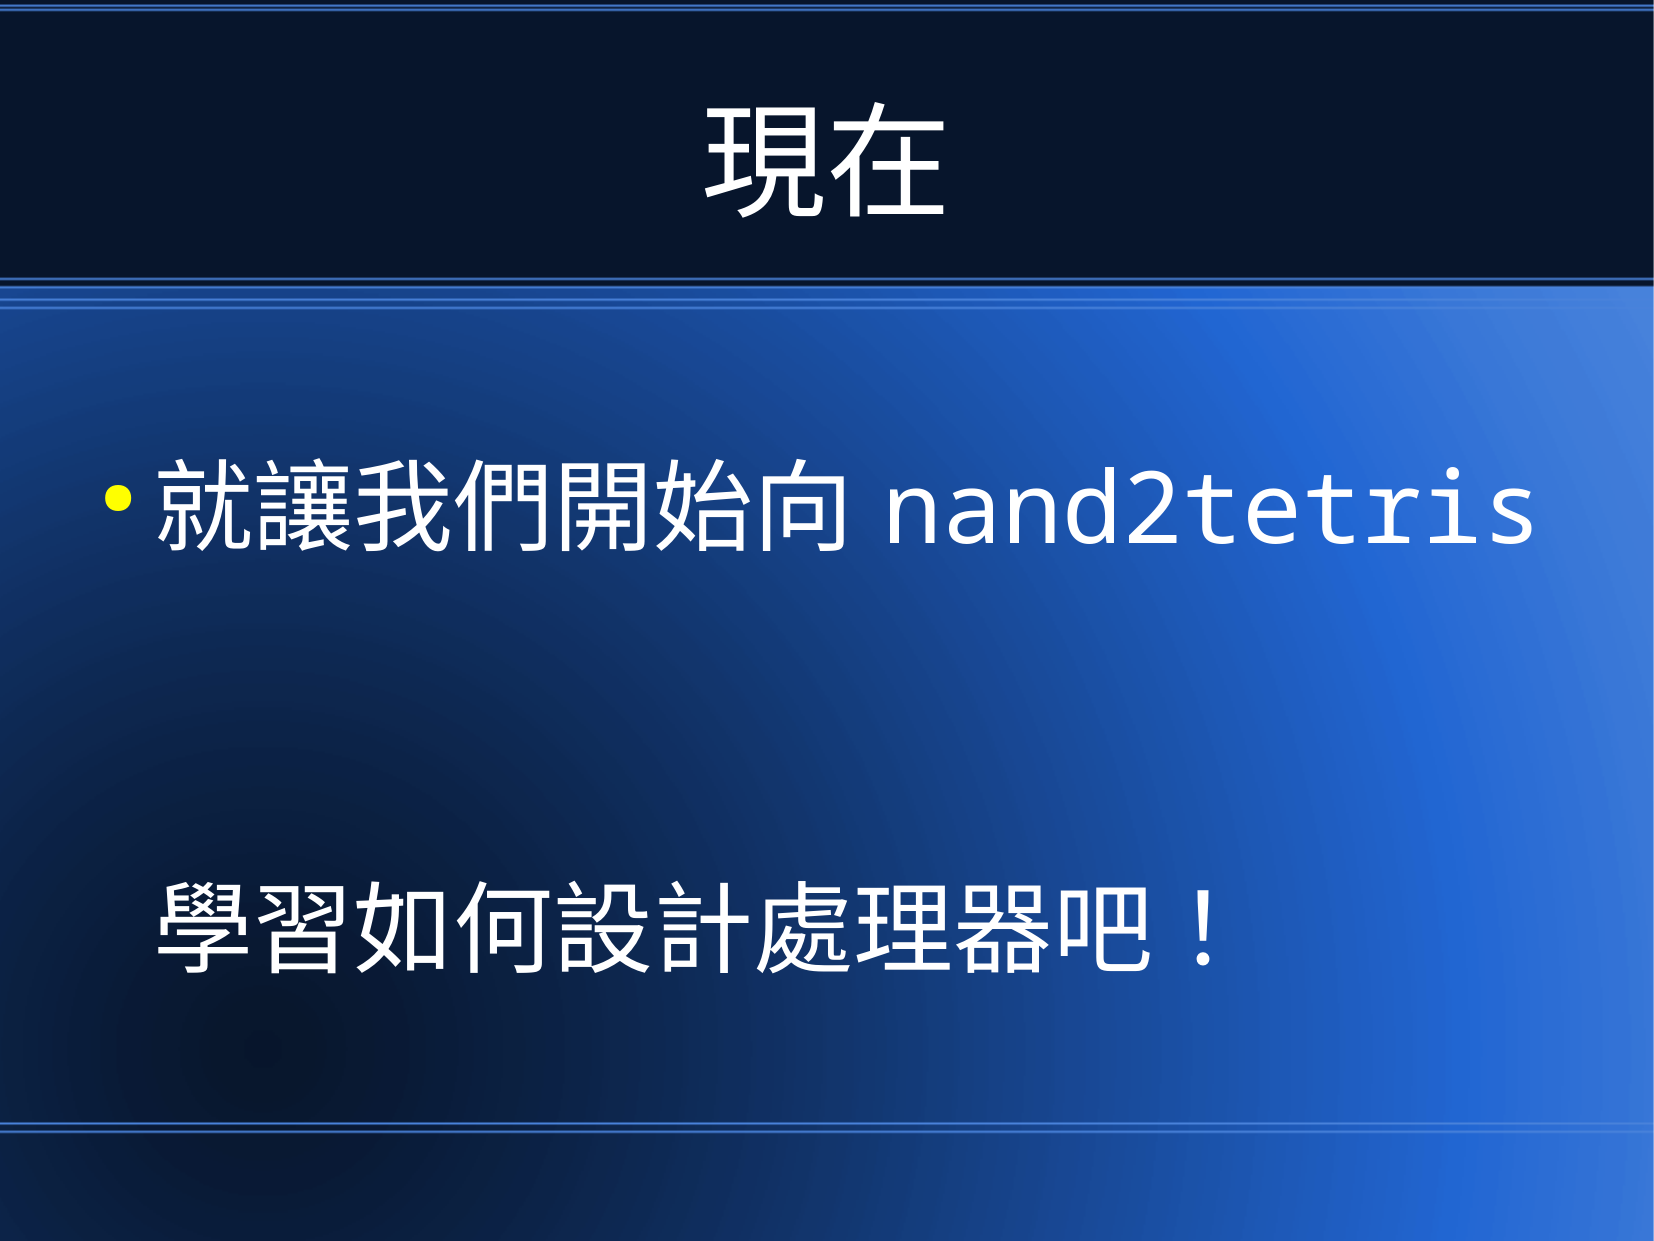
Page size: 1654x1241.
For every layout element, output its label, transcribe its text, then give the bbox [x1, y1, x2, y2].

picture [0, 0, 1654, 1241]
list 就讓我們開始向nand2tetris 學習如何設計處理器吧！ [82, 355, 1571, 1241]
title 現在 [82, 49, 1571, 257]
